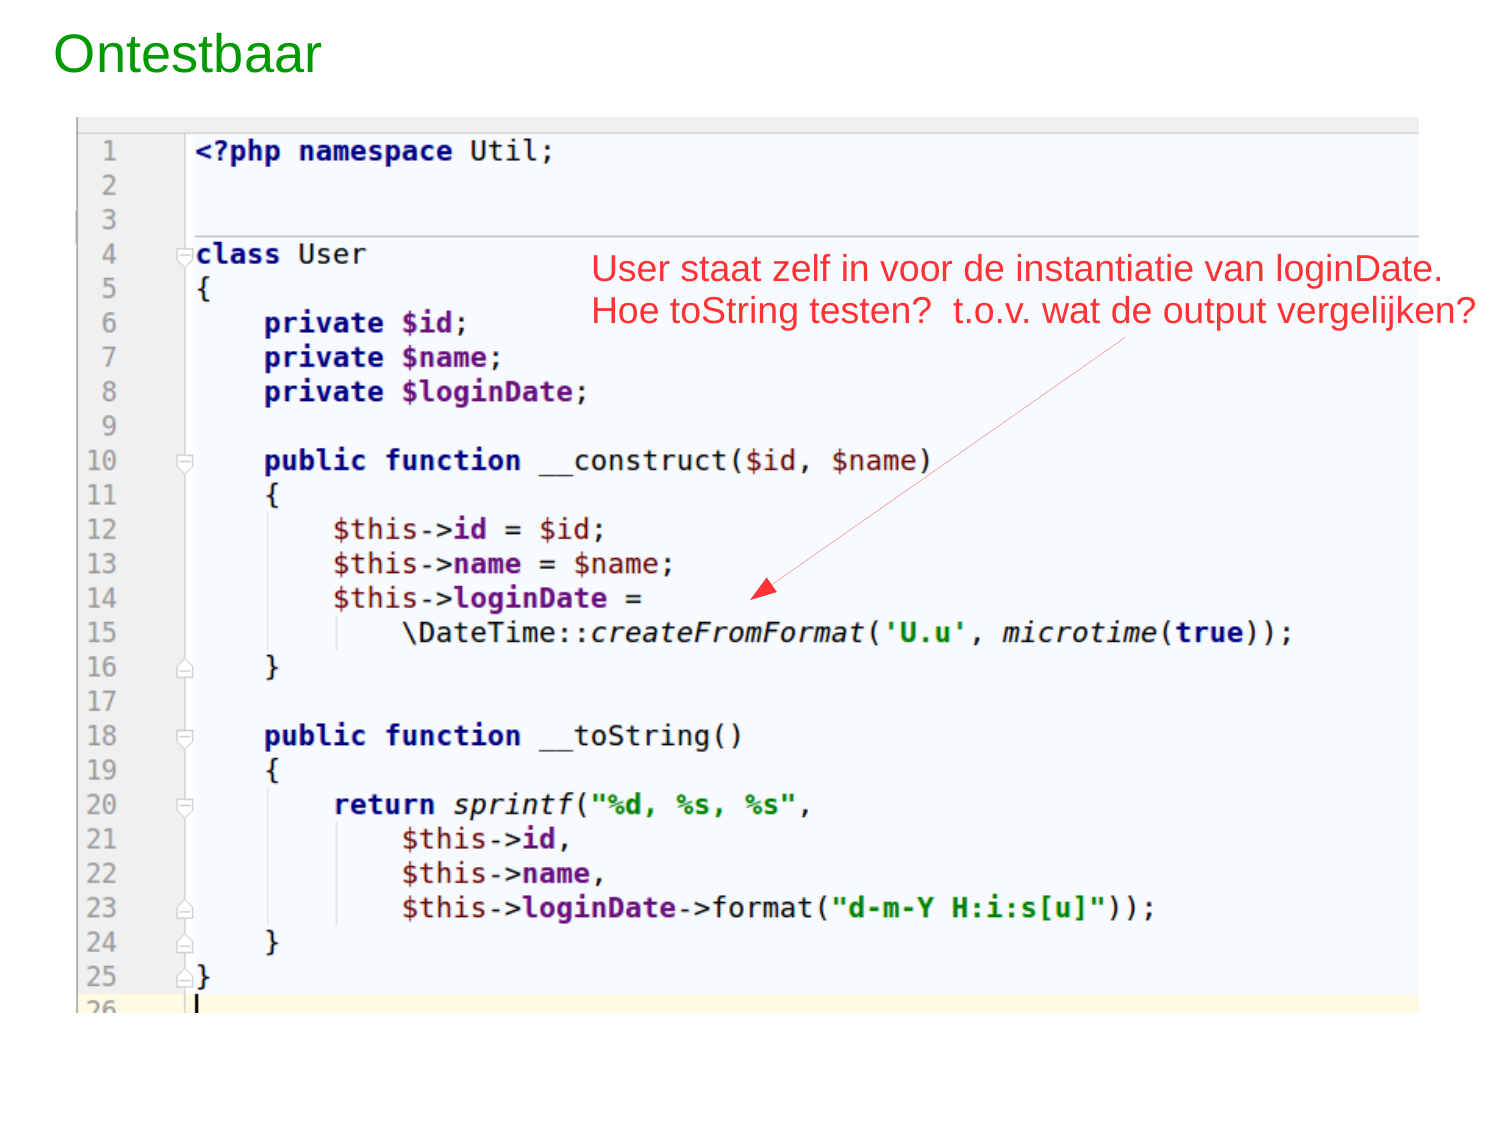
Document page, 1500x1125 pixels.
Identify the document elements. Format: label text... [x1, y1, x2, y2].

text_box User staat zelf in voor de instantiatie van loginDate. Hoe toString testen? t.o.v. wat de output vergelijken? [576, 240, 1500, 381]
text_box Ontestbaar [39, 15, 1351, 92]
picture [75, 117, 1419, 1013]
